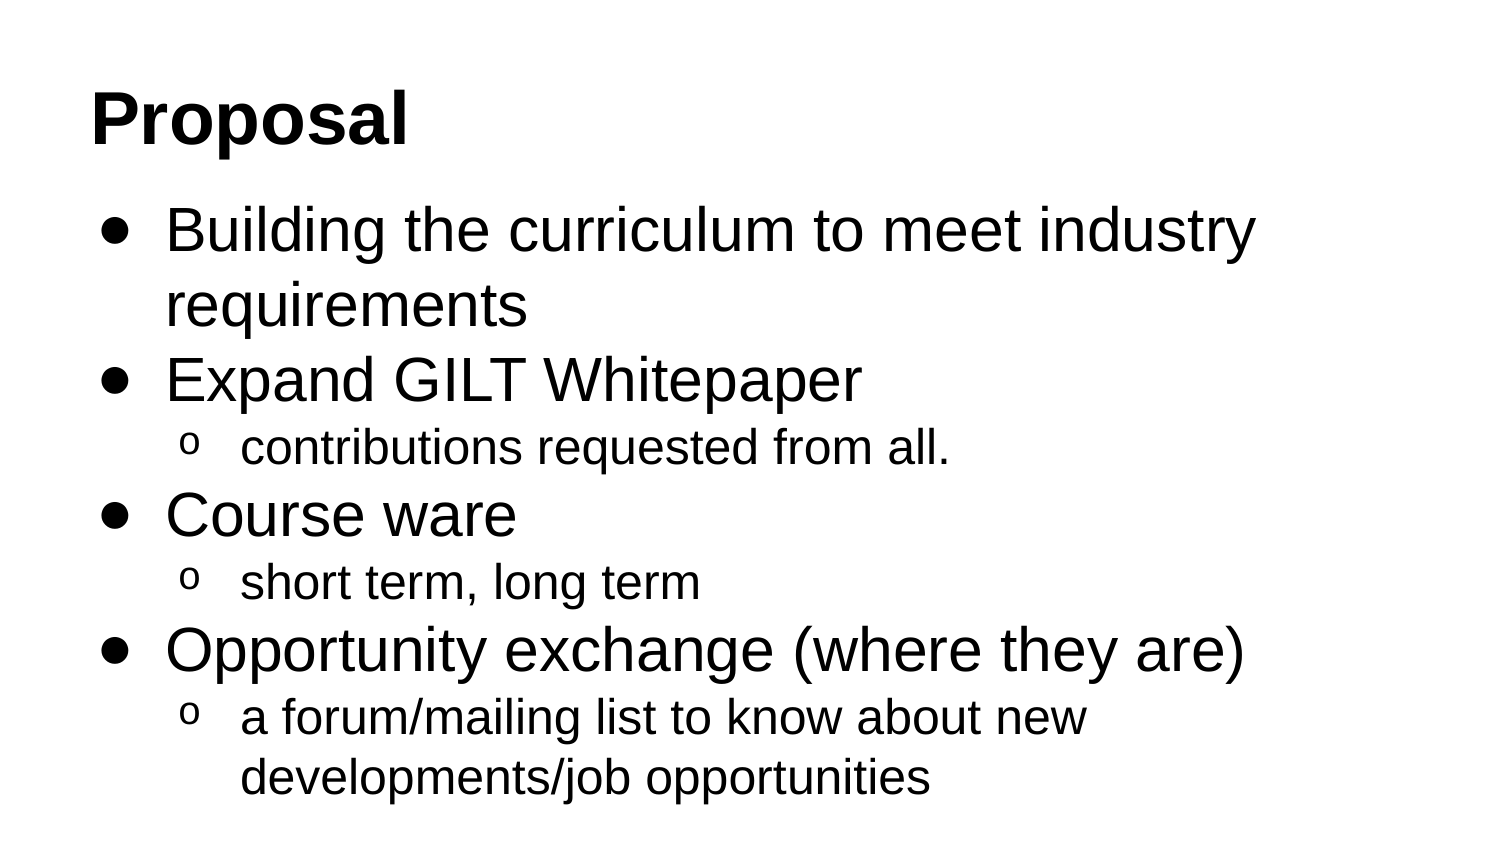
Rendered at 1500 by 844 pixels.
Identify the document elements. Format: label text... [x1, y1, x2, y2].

title Proposal [75, 33, 1425, 174]
list Building the curriculum to meet industry requirements Expand GILT Whitepaper contributions requested from all. Course ware short term, long term Opportunity exchange (where they are) a forum/mailing list to know about new developments/job opportunities [75, 174, 1425, 786]
